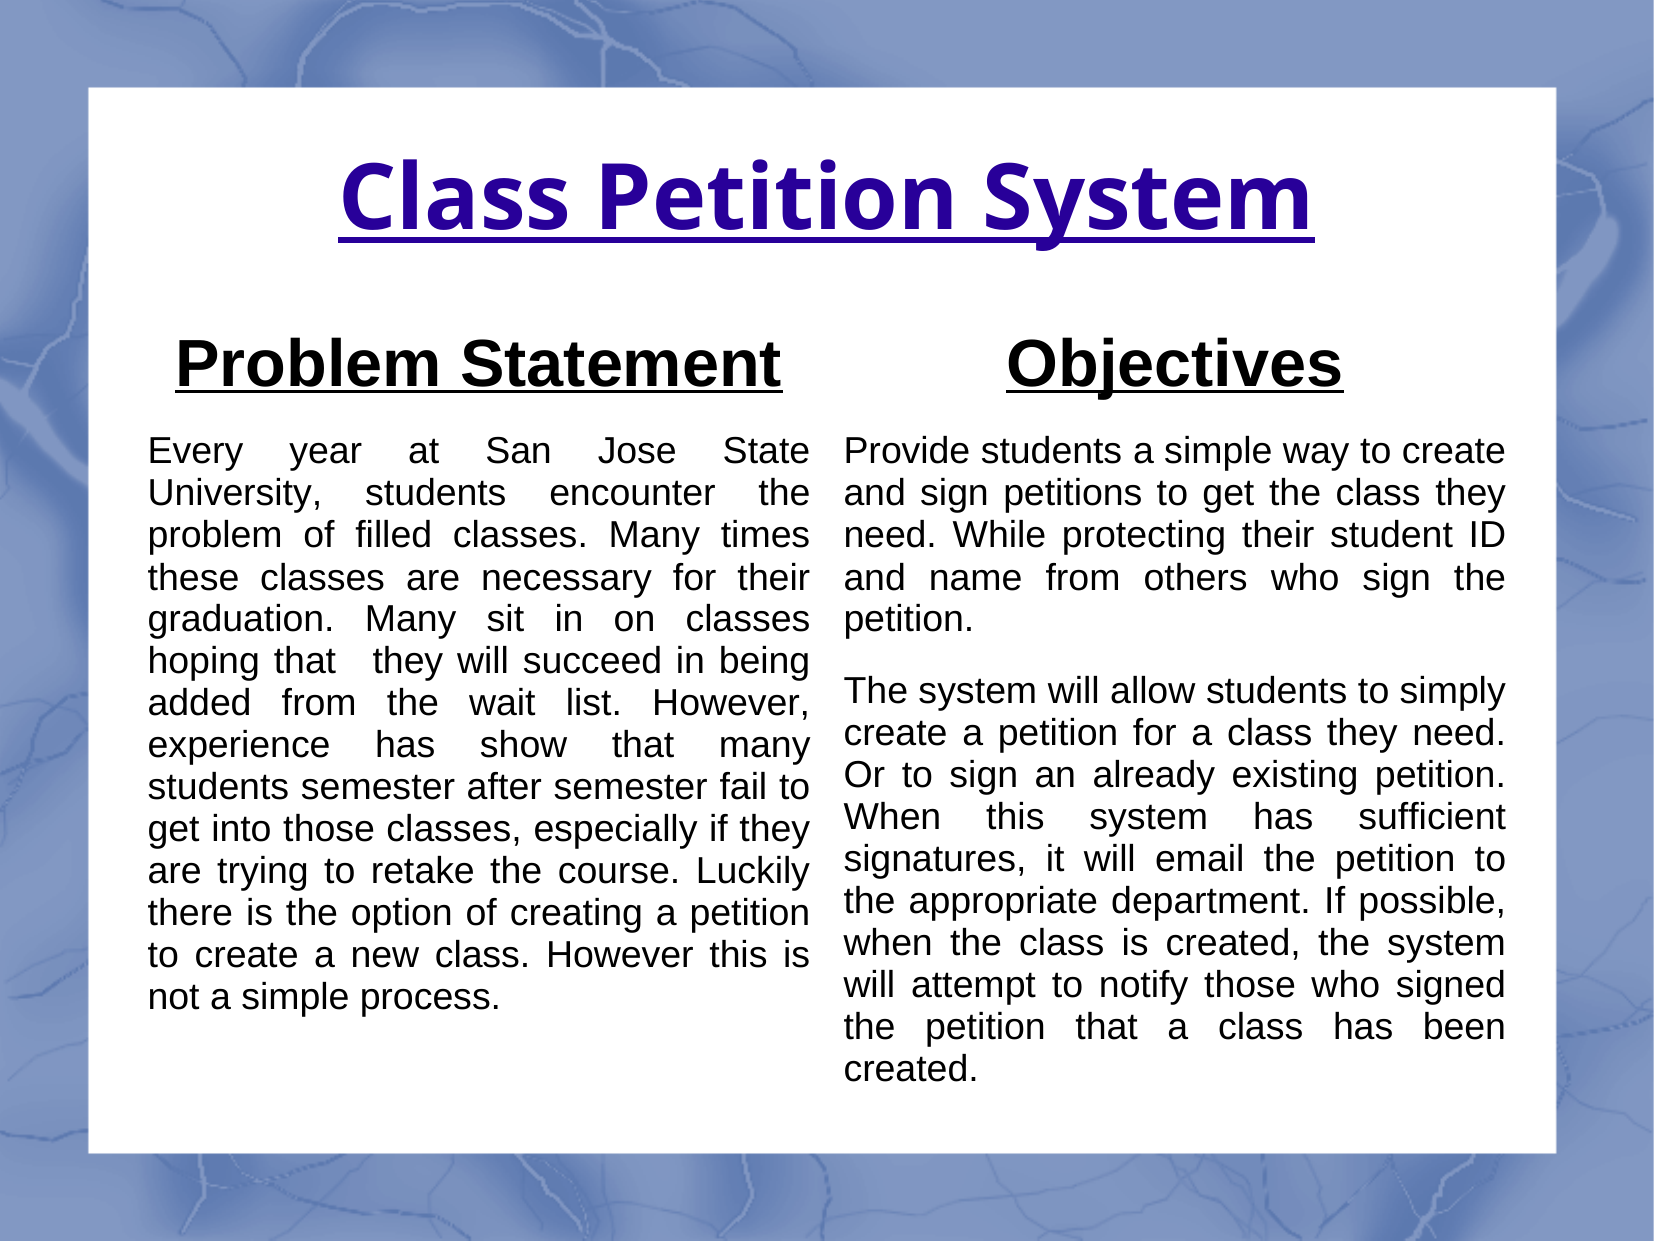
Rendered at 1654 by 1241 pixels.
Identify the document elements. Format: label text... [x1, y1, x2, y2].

list Objectives Provide students a simple way to create and sign petitions to get the class they need. While protecting their student ID and name from others who sign the petition. The system will allow students to simply create a petition for a class they need. Or to sign an already existing petition. When this system has sufficient signatures, it will email the petition to the appropriate department. If possible, when the class is created, the system will attempt to notify those who signed the petition that a class has been created. [843, 325, 1507, 1091]
title Class Petition System [118, 90, 1536, 298]
list Problem Statement Every year at San Jose State University, students encounter the problem of filled classes. Many times these classes are necessary for their graduation. Many sit in on classes hoping that they will succeed in being added from the wait list. However, experience has show that many students semester after semester fail to get into those classes, especially if they are trying to retake the course. Luckily there is the option of creating a petition to create a new class. However this is not a simple process. [147, 325, 811, 1019]
picture [0, 0, 1654, 1241]
